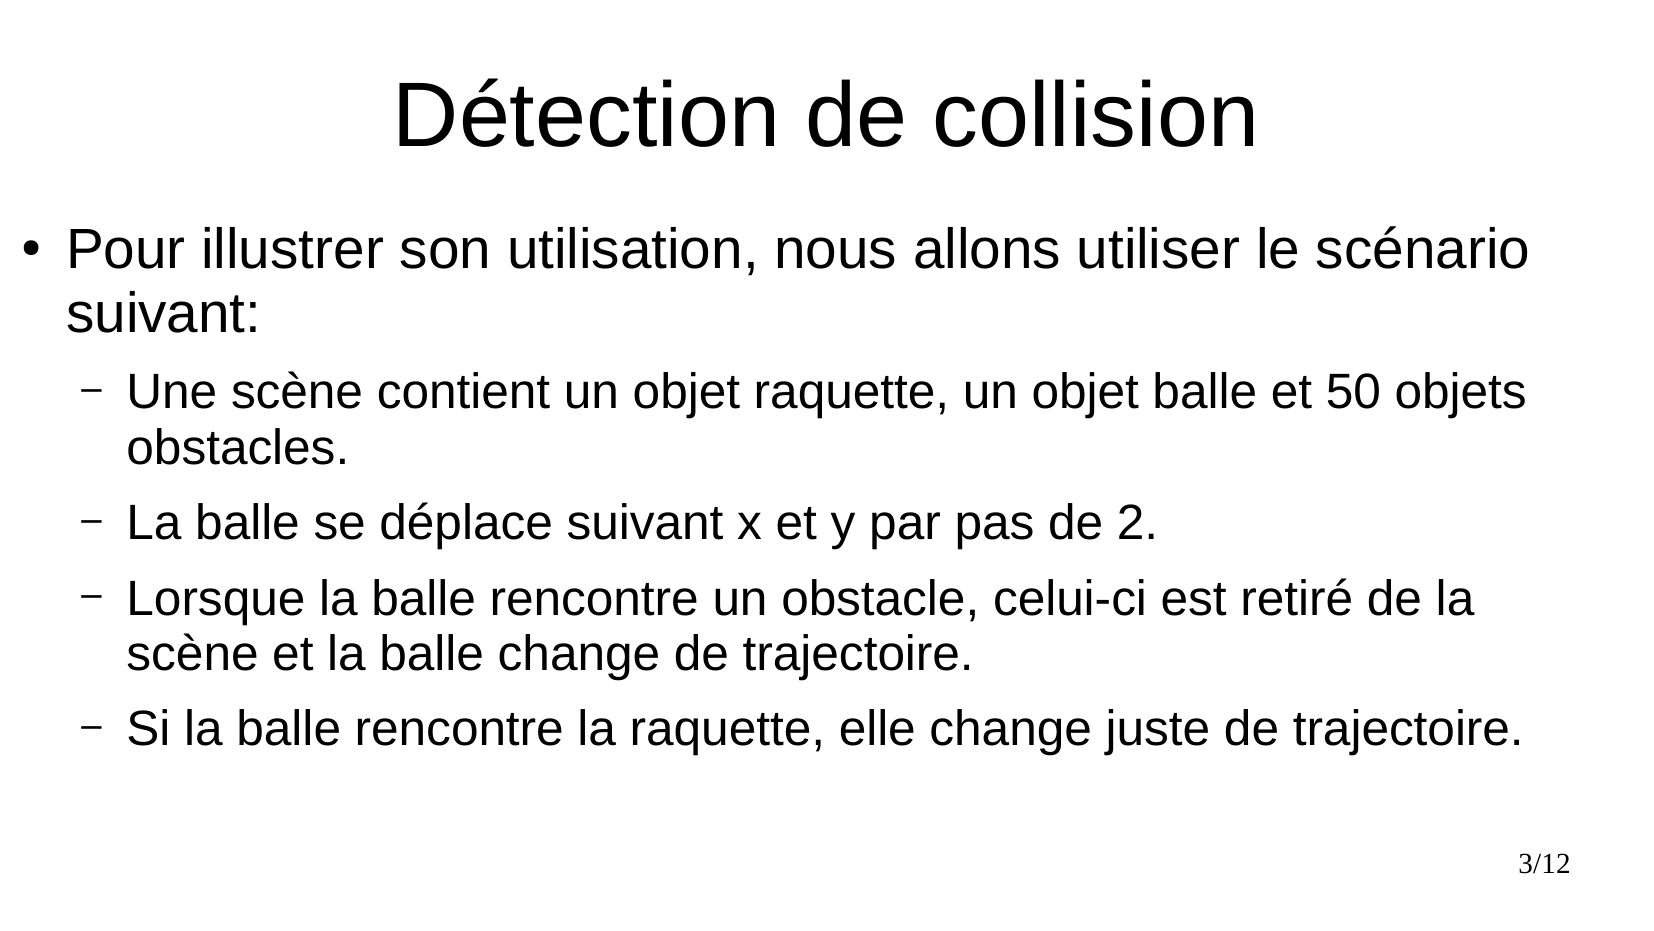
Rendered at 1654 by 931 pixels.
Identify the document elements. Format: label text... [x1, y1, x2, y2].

title Détection de collision [82, 37, 1571, 193]
list Pour illustrer son utilisation, nous allons utiliser le scénario suivant: Une scène contient un objet raquette, un objet balle et 50 objets obstacles. La balle se déplace suivant x et y par pas de 2. Lorsque la balle rencontre un obstacle, celui-ci est retiré de la scène et la balle change de trajectoire. Si la balle rencontre la raquette, elle change juste de trajectoire. [5, 217, 1607, 758]
